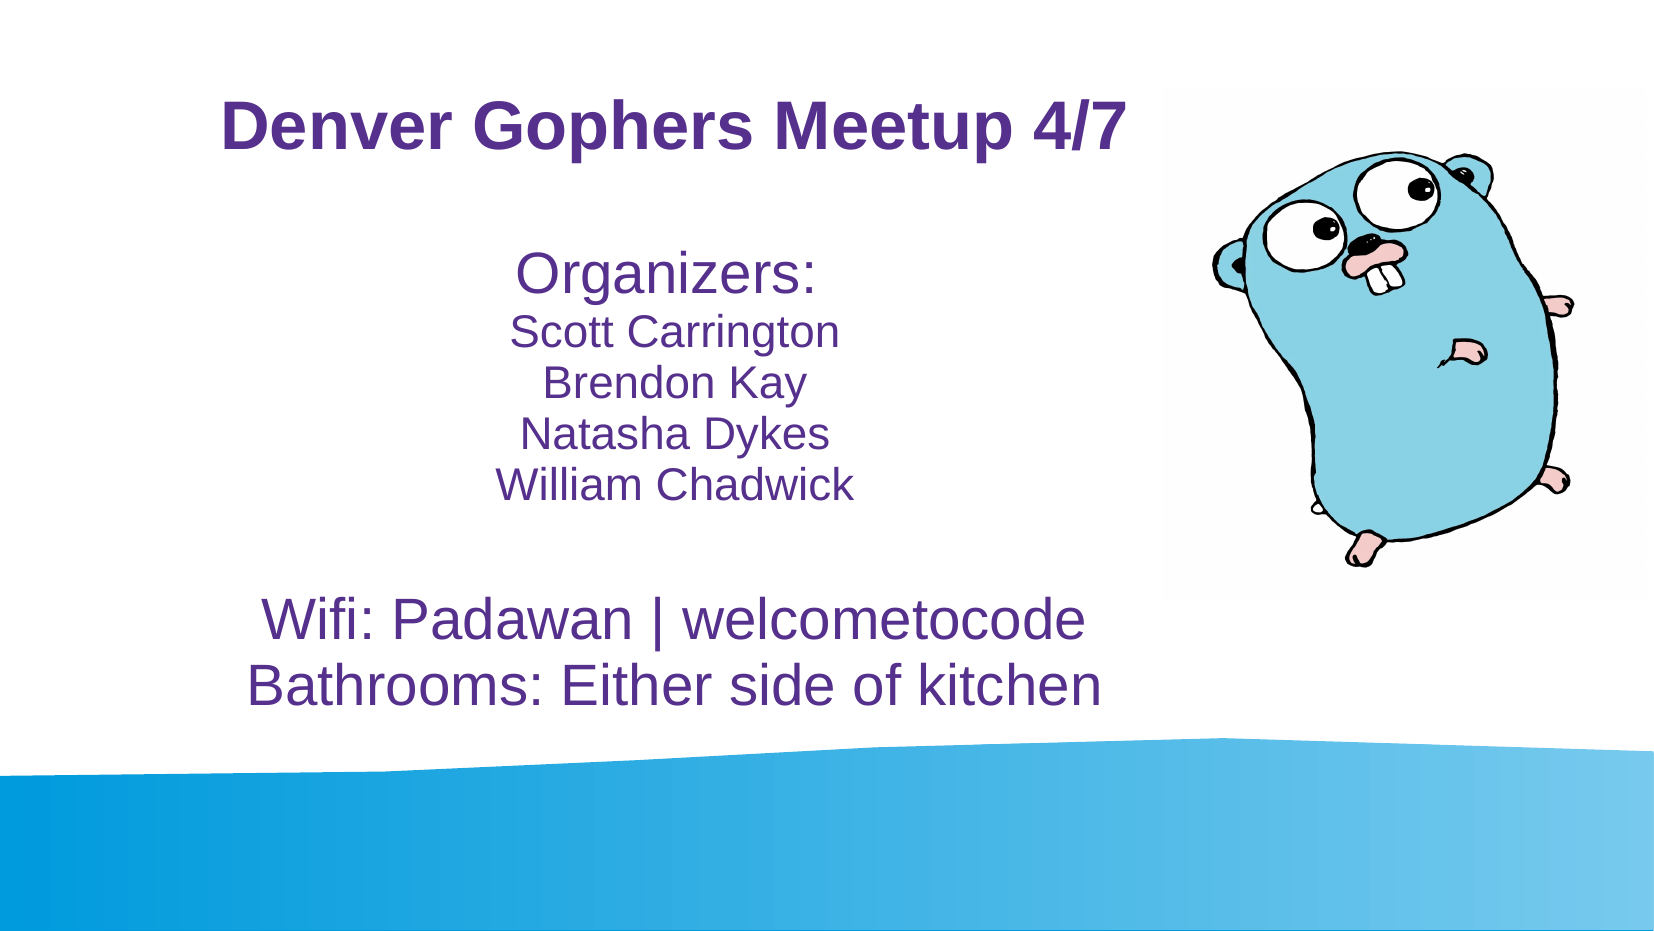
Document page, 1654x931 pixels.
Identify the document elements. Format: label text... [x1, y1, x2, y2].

picture [1162, 88, 1646, 601]
title Denver Gophers Meetup 4/7 Organizers: Scott Carrington Brendon Kay Natasha Dykes William Chadwick Wifi: Padawan | welcometocode Bathrooms: Either side of kitchen [0, 0, 1351, 931]
